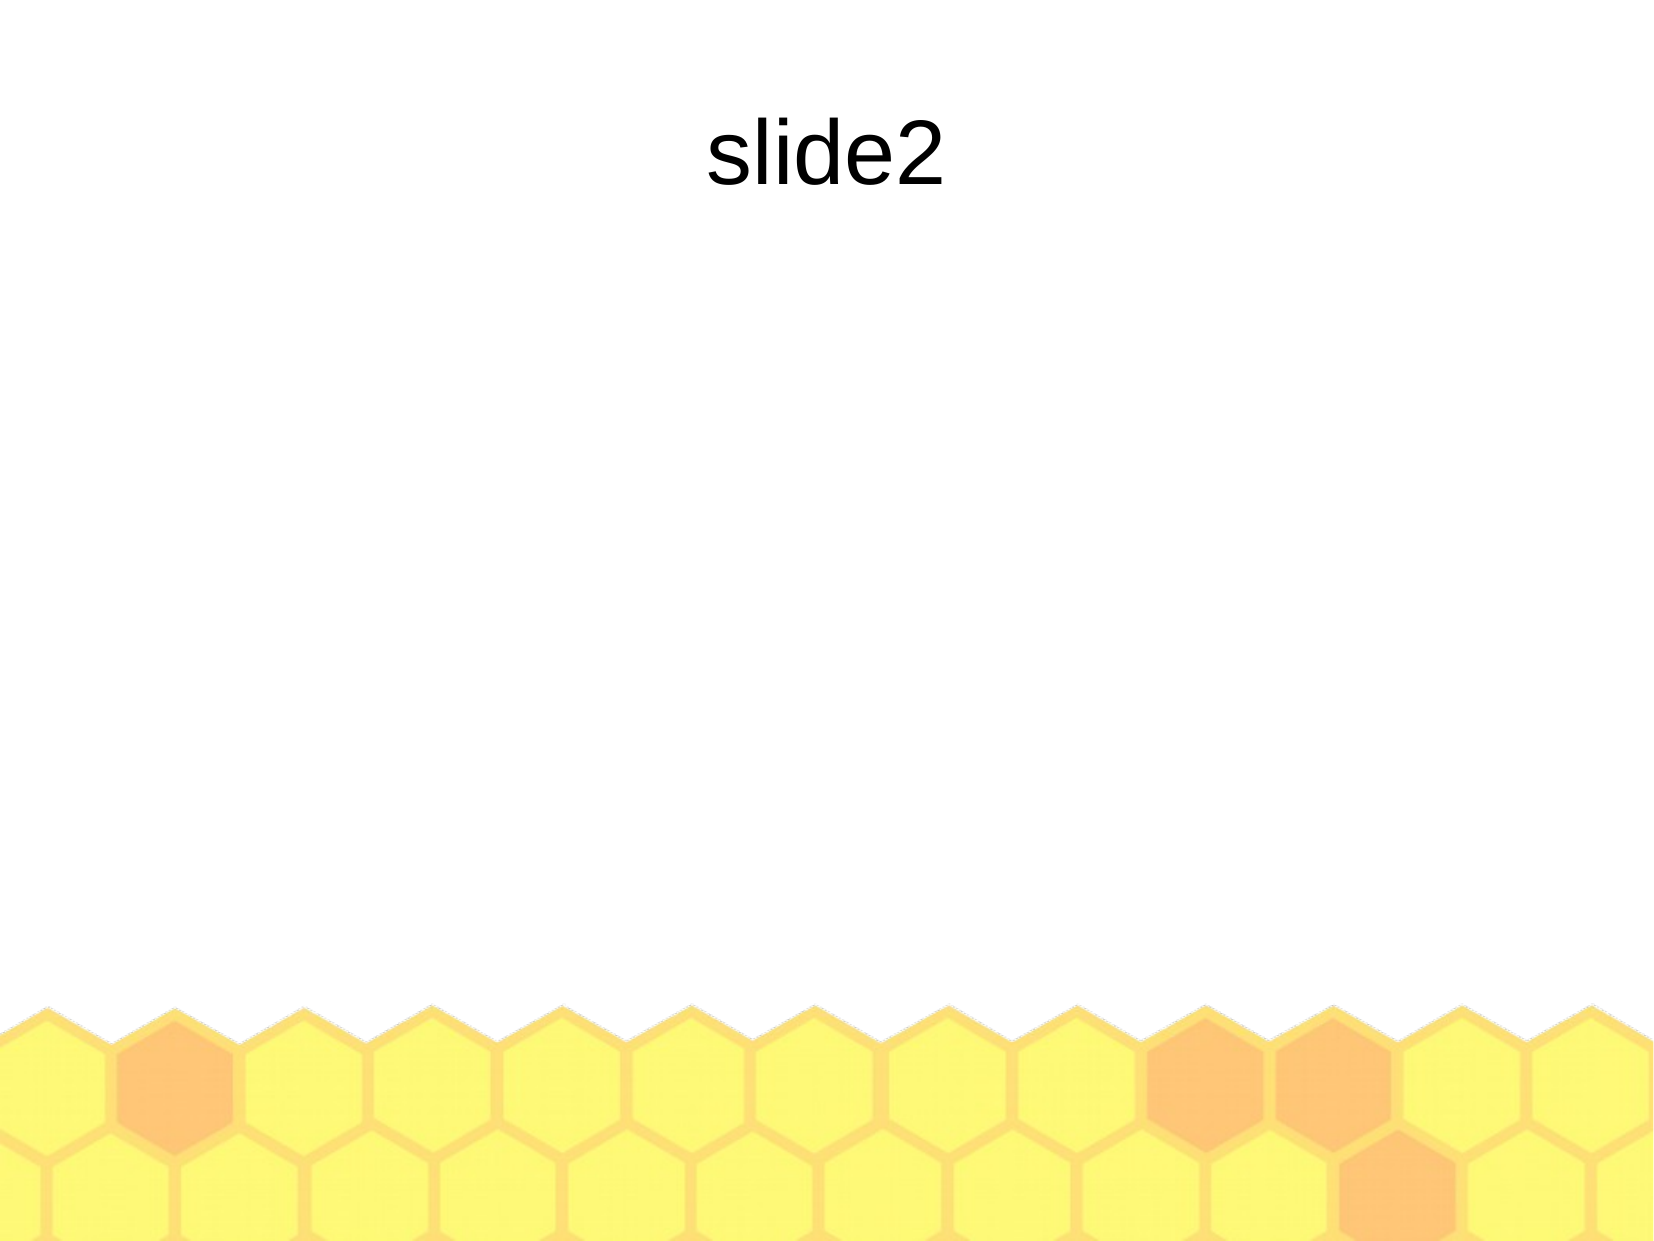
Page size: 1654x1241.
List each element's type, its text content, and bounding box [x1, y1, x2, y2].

title slide2 [82, 49, 1571, 257]
picture [0, 1001, 1654, 1241]
